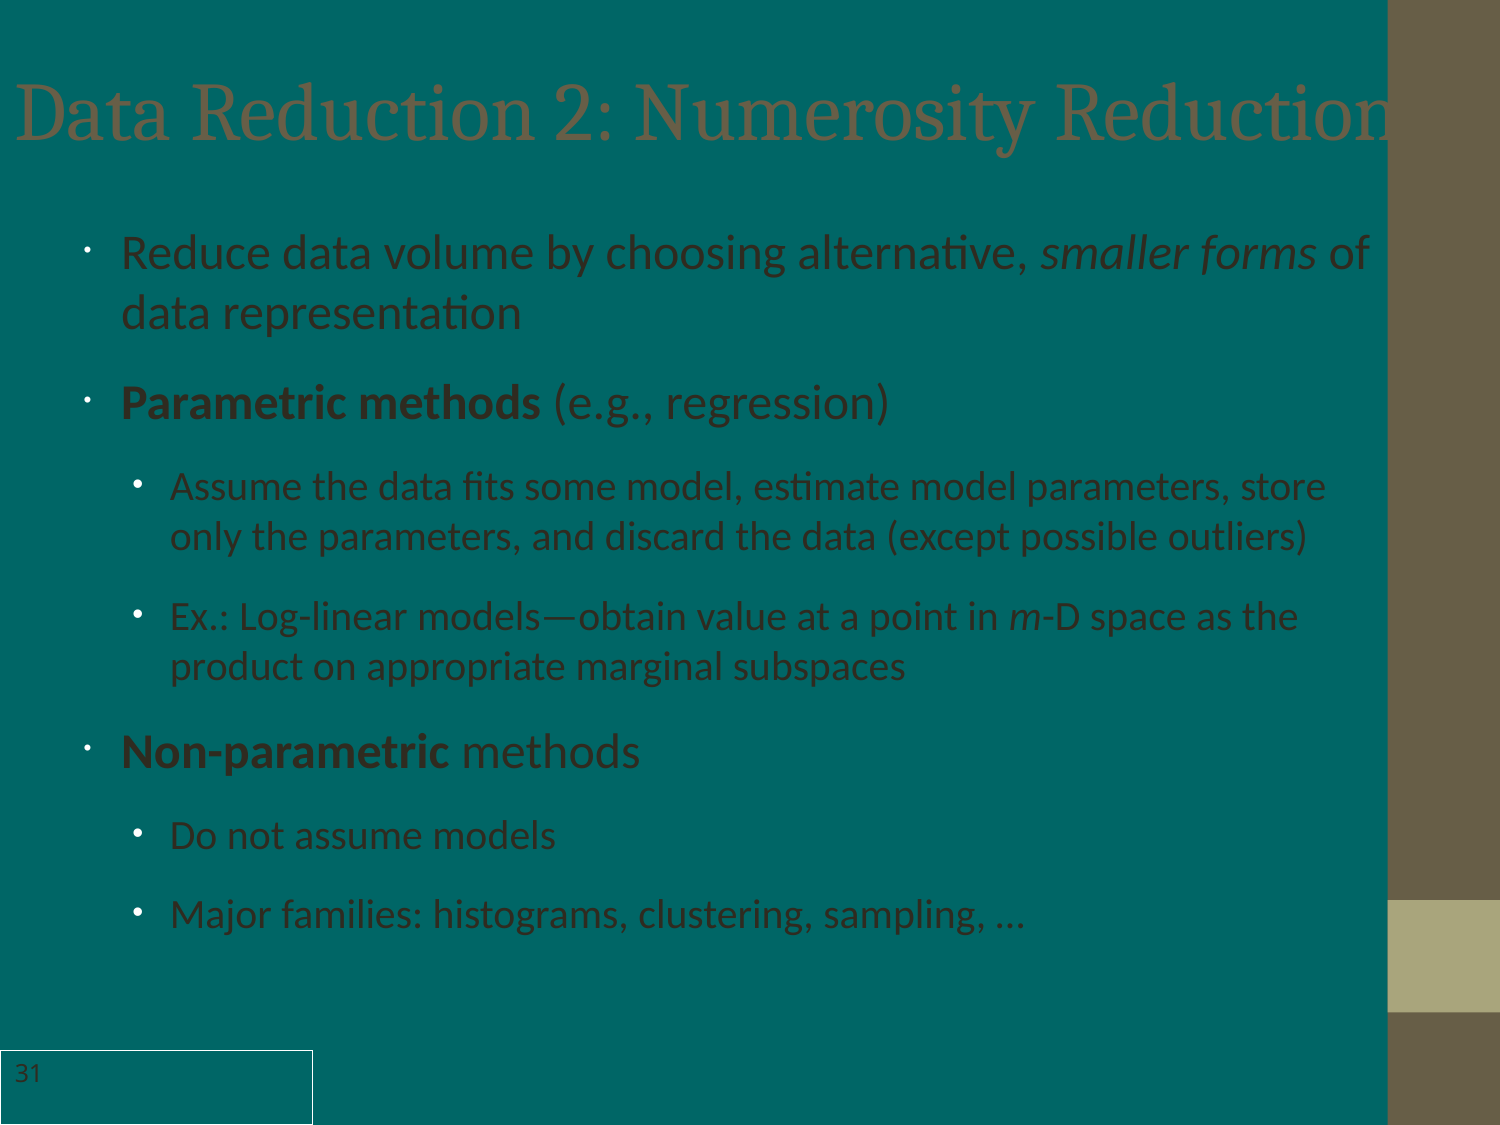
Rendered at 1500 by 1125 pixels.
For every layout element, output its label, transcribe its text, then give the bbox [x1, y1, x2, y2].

title Data Reduction 2: Numerosity Reduction [0, 50, 1475, 213]
list Reduce data volume by choosing alternative, smaller forms of data representation Parametric methods (e.g., regression) Assume the data fits some model, estimate model parameters, store only the parameters, and discard the data (except possible outliers) Ex.: Log-linear models—obtain value at a point in m-D space as the product on appropriate marginal subspaces Non-parametric methods Do not assume models Major families: histograms, clustering, sampling, … [50, 212, 1400, 1063]
slide_number <number> [0, 1050, 313, 1125]
